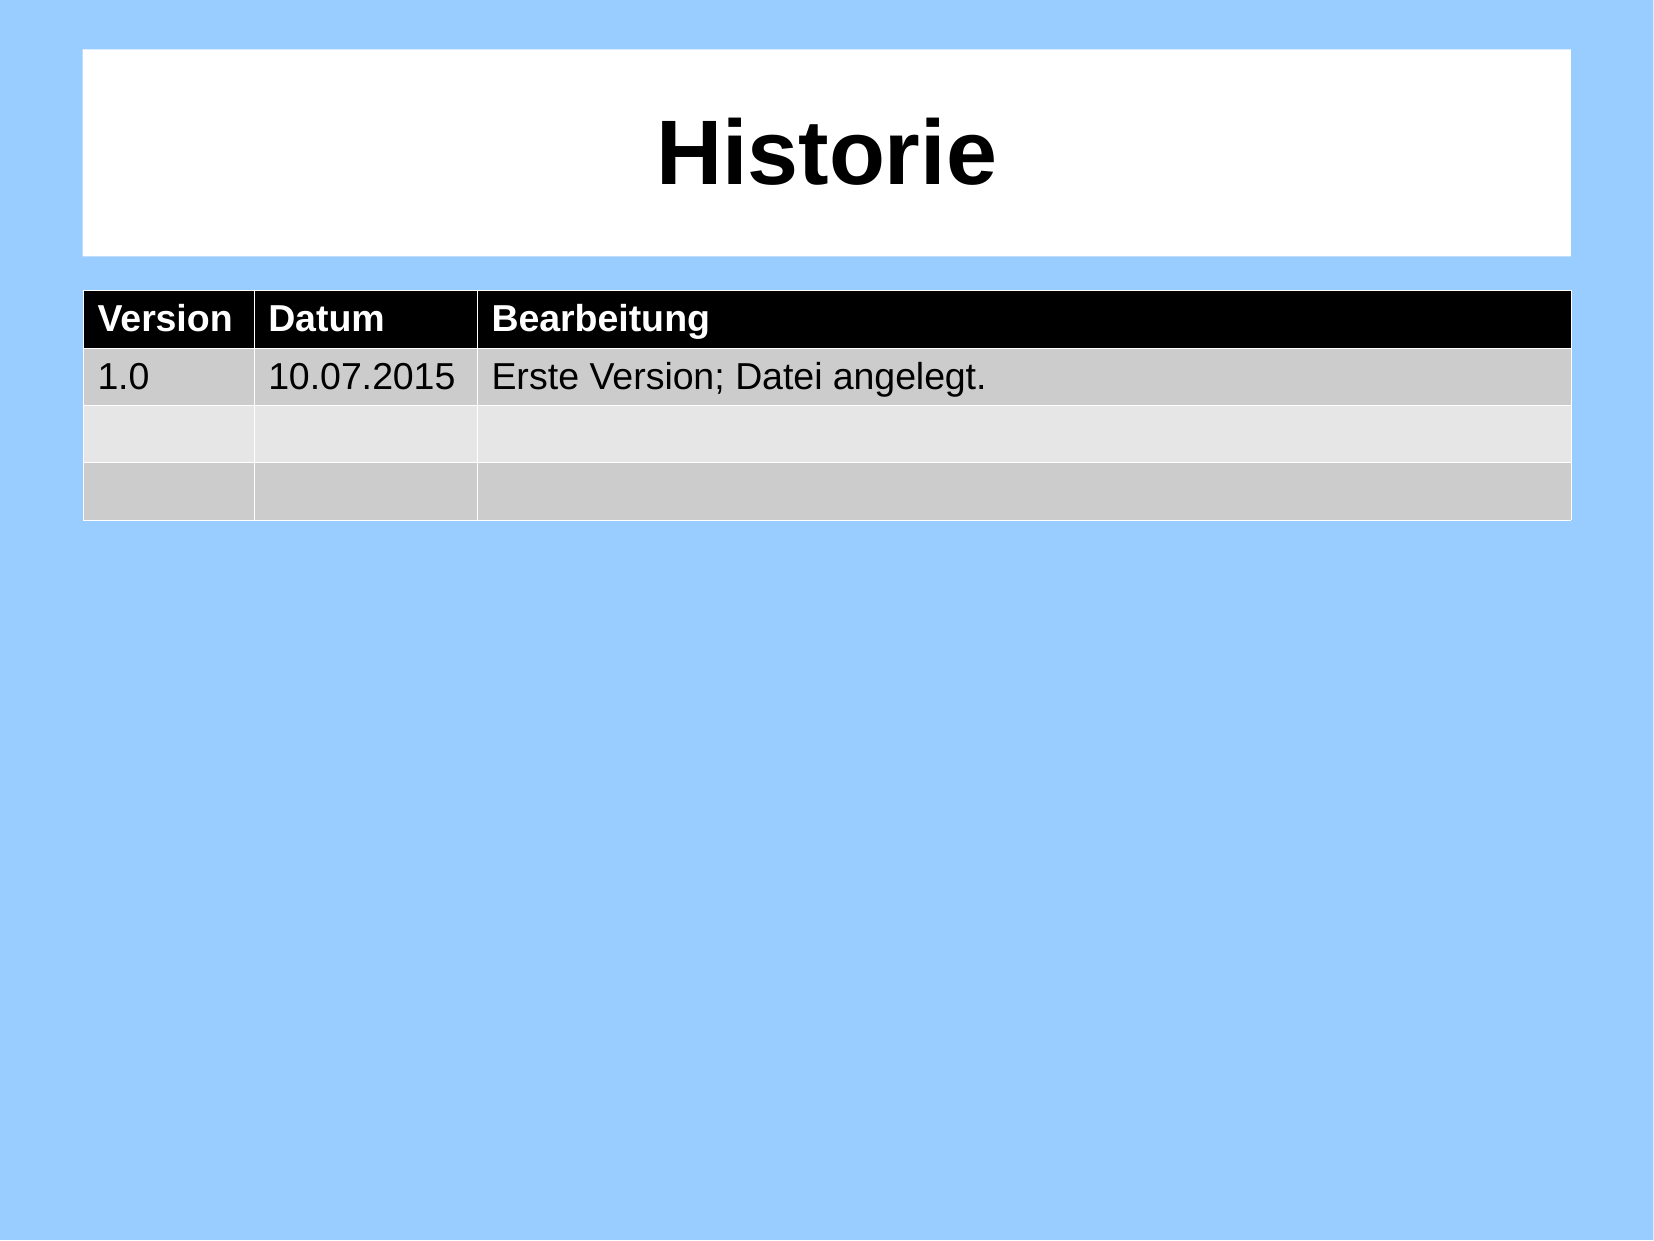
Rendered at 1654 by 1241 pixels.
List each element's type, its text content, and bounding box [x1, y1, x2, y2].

table_cell [478, 463, 1571, 520]
table_header Version [84, 291, 254, 348]
table_cell [84, 463, 254, 520]
table_cell 1.0 [84, 349, 254, 405]
title Historie [82, 49, 1571, 257]
table_cell 10.07.2015 [255, 349, 477, 405]
table_cell Erste Version; Datei angelegt. [478, 349, 1571, 405]
table_cell [84, 406, 254, 462]
table_cell [255, 406, 477, 462]
table_cell [478, 406, 1571, 462]
table_header Datum [255, 291, 477, 348]
table_cell [255, 463, 477, 520]
table_header Bearbeitung [478, 291, 1571, 348]
